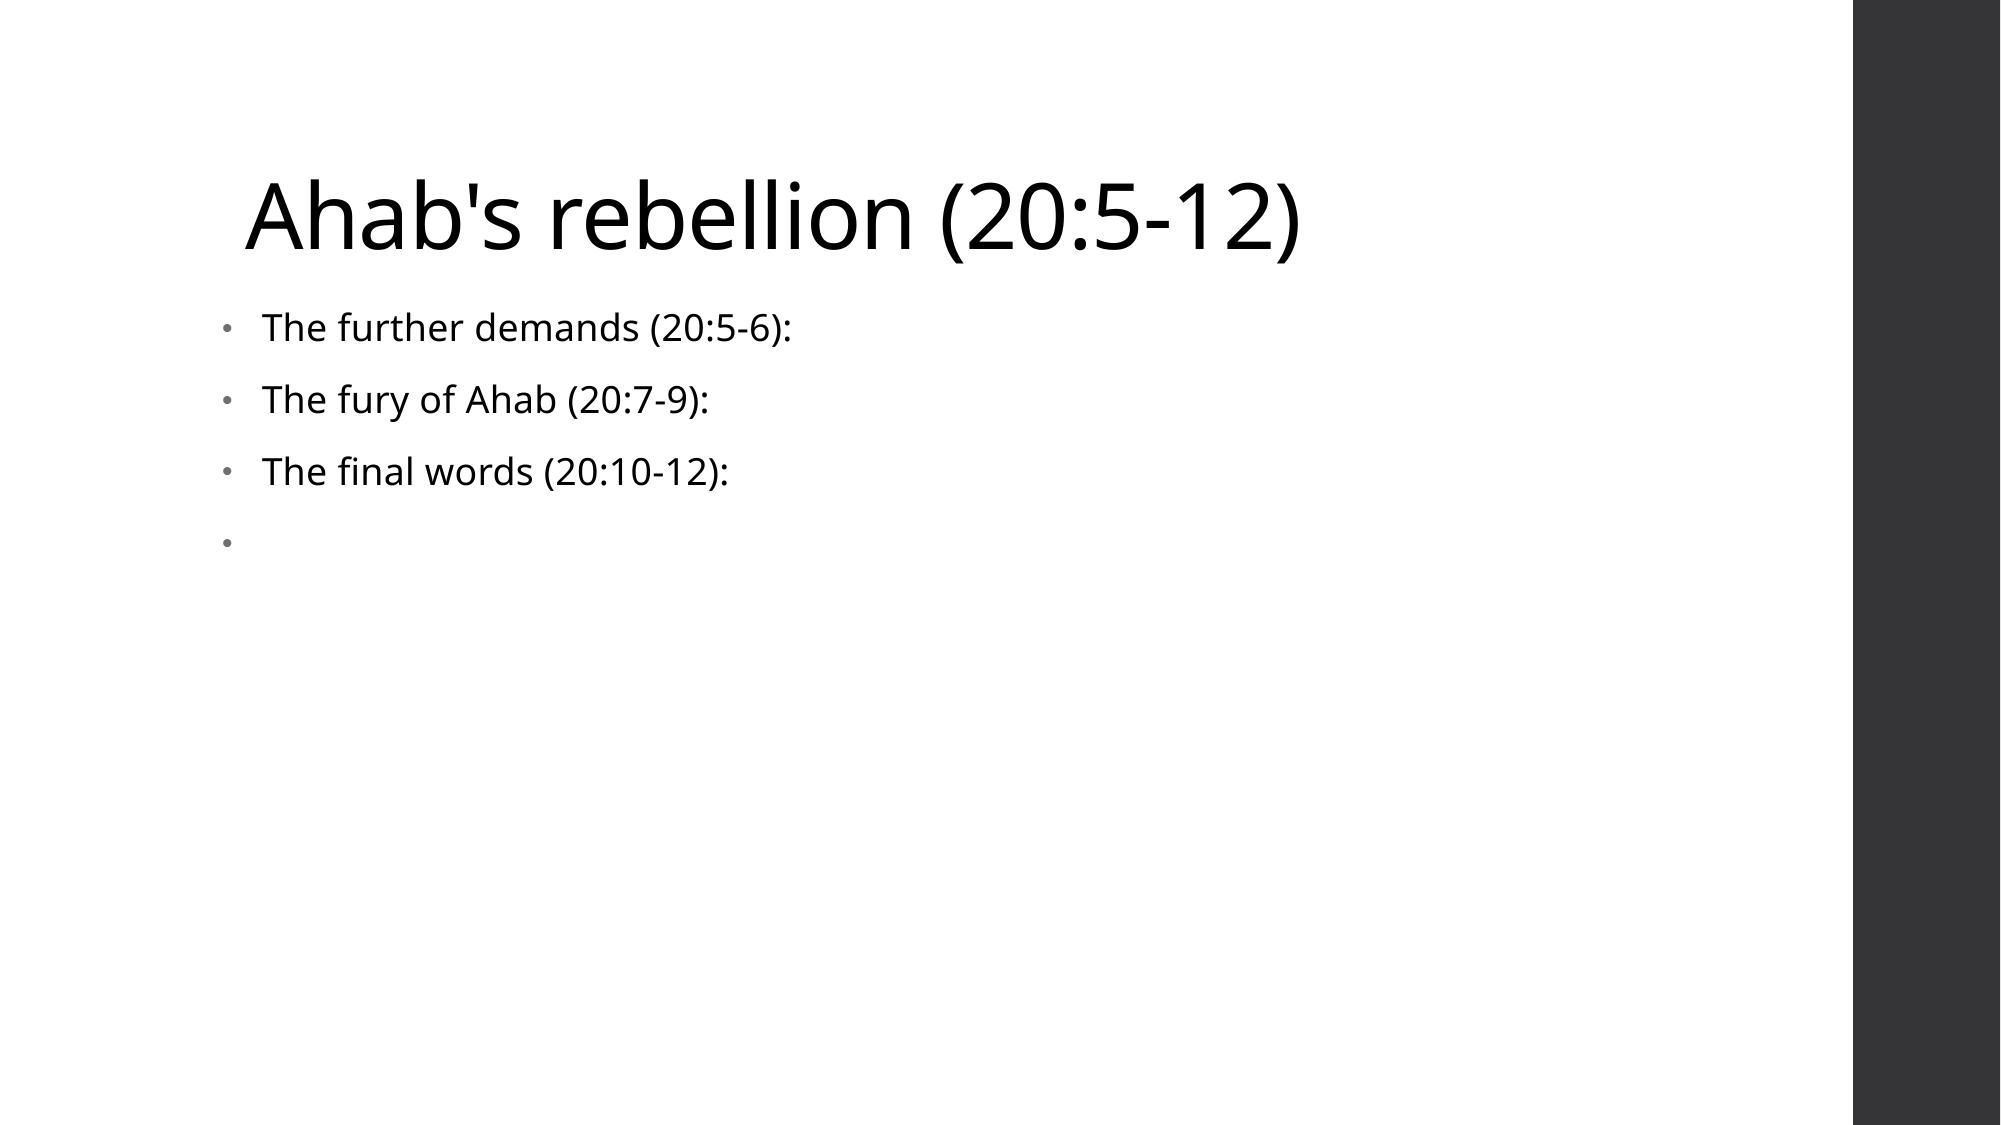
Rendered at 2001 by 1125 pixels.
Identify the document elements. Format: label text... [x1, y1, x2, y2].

list The further demands (20:5-6): The fury of Ahab (20:7-9): The final words (20:10-12): [206, 299, 1617, 1014]
title Ahab's rebellion (20:5-12) [206, 60, 1797, 278]
